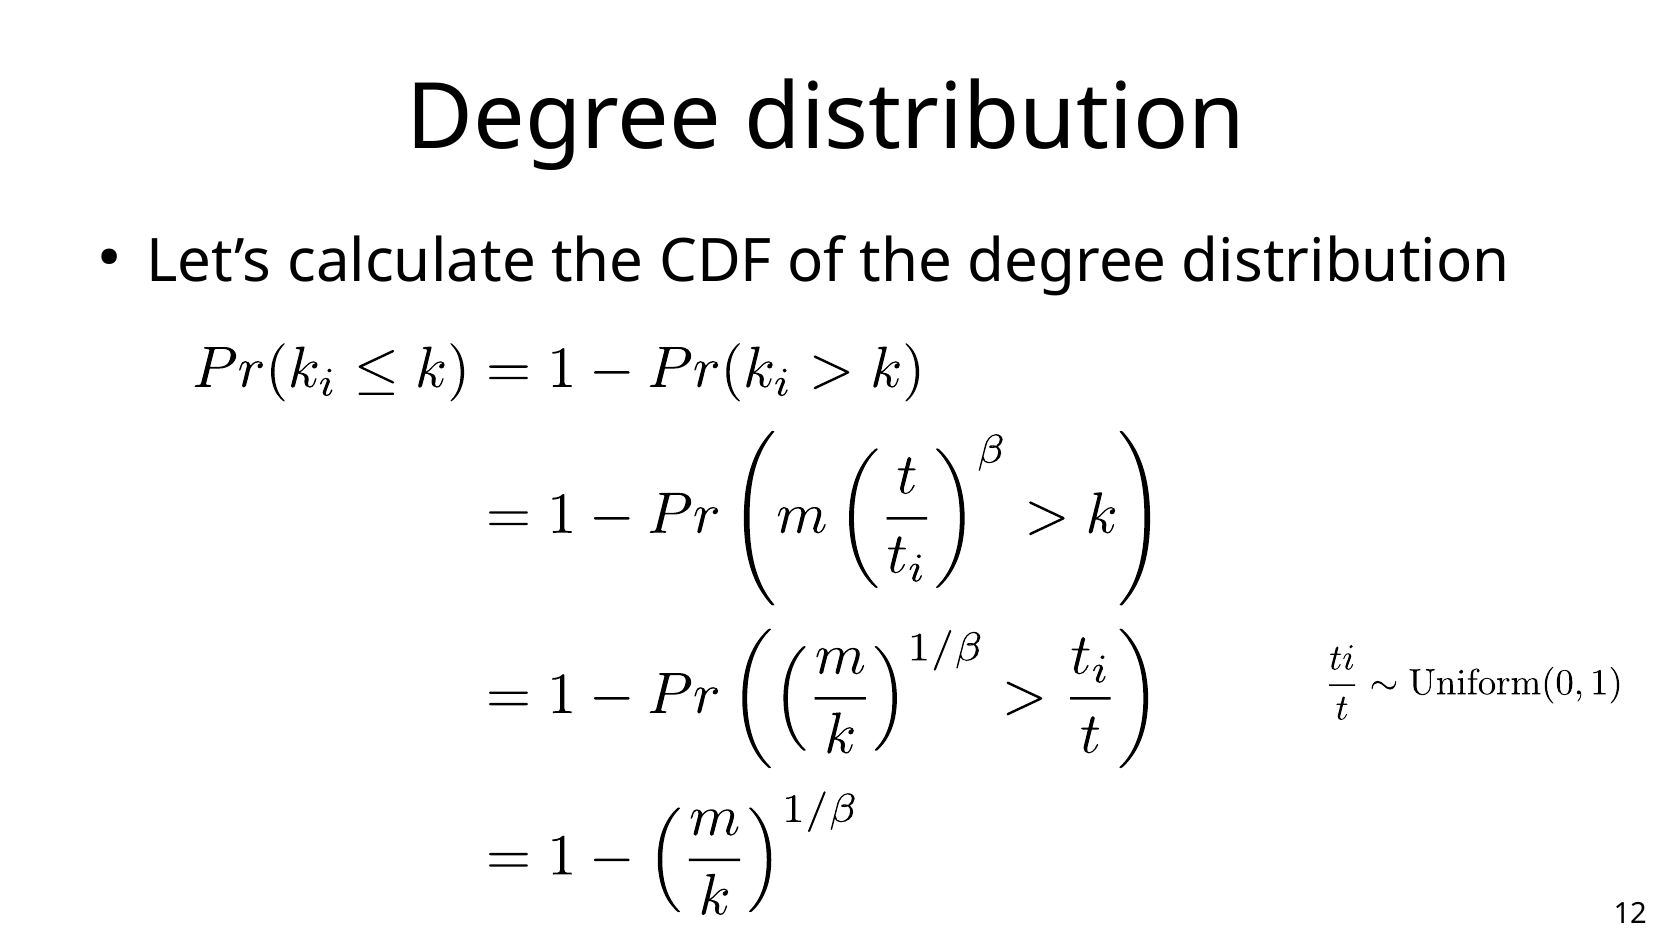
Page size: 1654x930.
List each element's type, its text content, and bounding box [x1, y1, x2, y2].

text_box [1329, 645, 1623, 721]
list Let’s calculate the CDF of the degree distribution [82, 217, 1571, 301]
text_box [192, 343, 1164, 916]
title Degree distribution [82, 1, 1571, 217]
